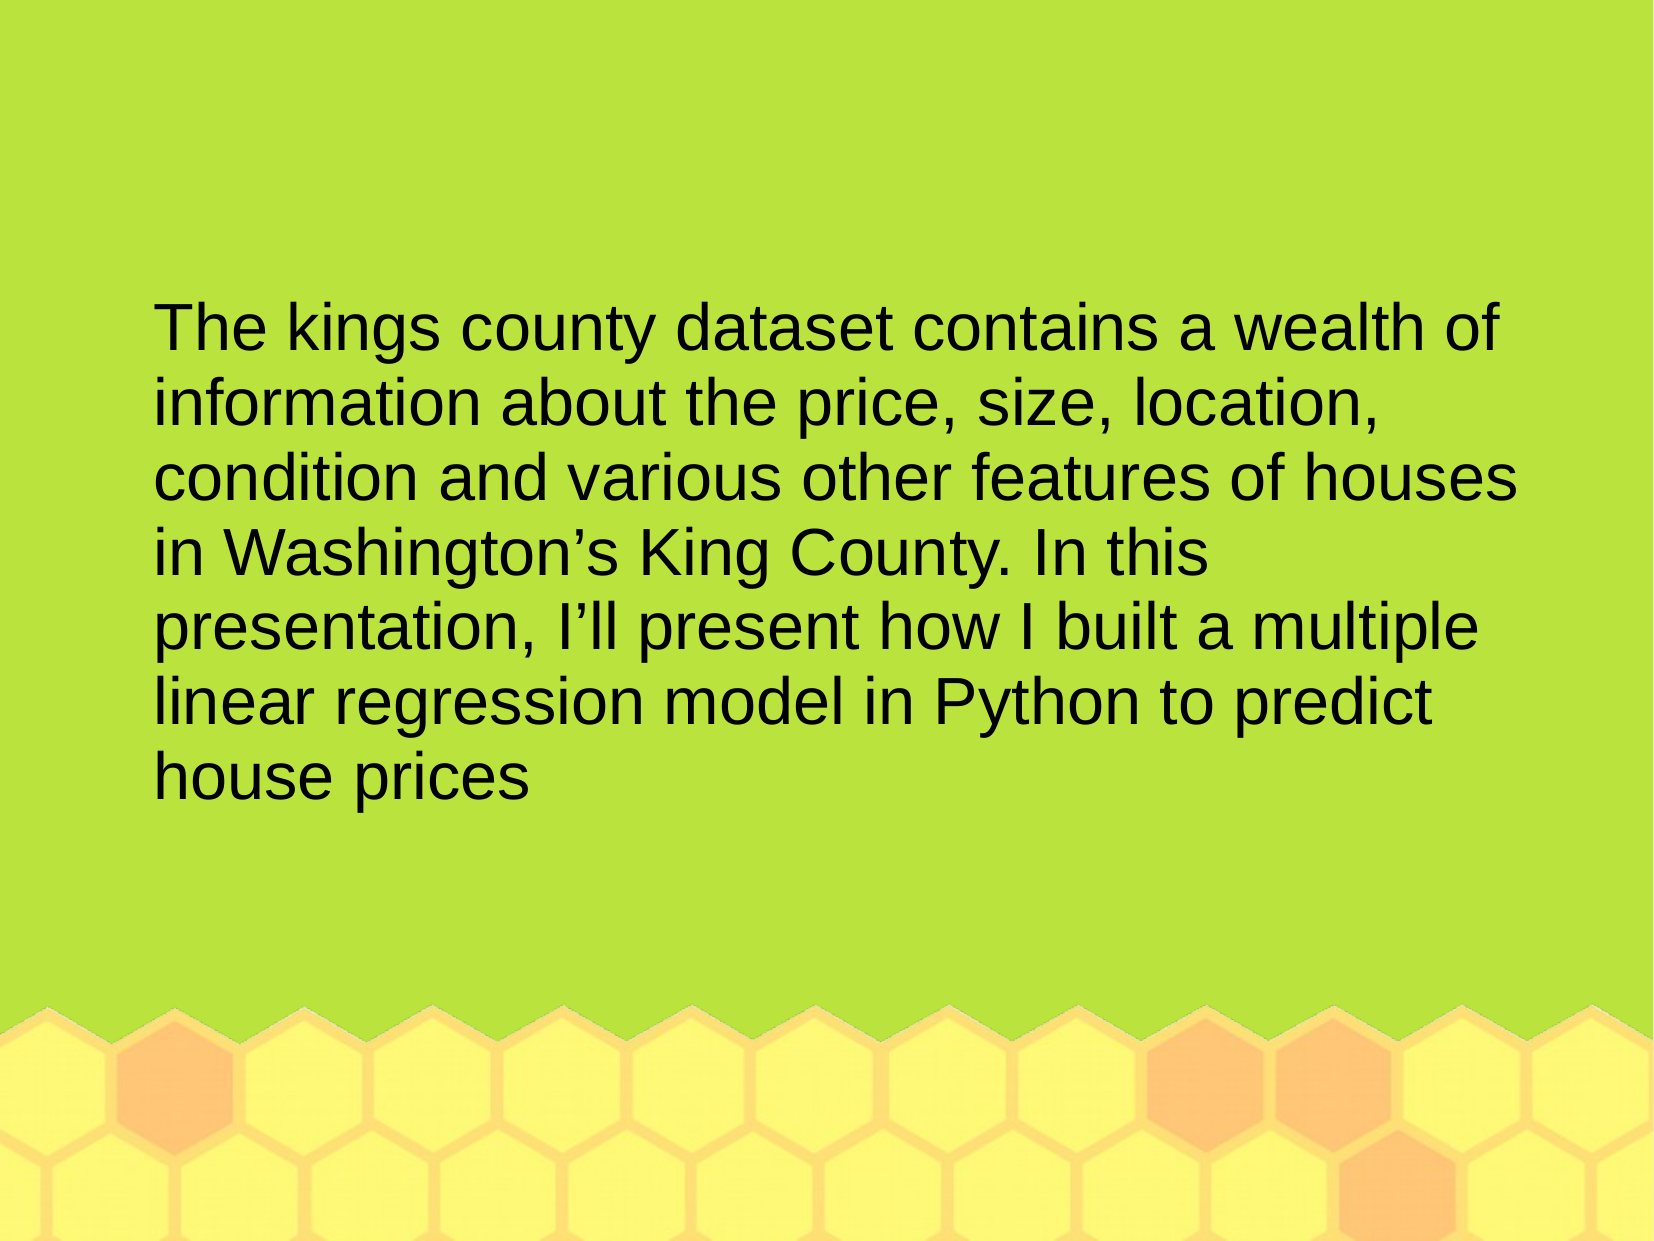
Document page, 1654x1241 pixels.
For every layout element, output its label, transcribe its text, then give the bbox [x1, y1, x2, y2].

list The kings county dataset contains a wealth of information about the price, size, location, condition and various other features of houses in Washington’s King County. In this presentation, I’ll present how I built a multiple linear regression model in Python to predict house prices [82, 290, 1571, 1010]
picture [0, 1001, 1654, 1241]
